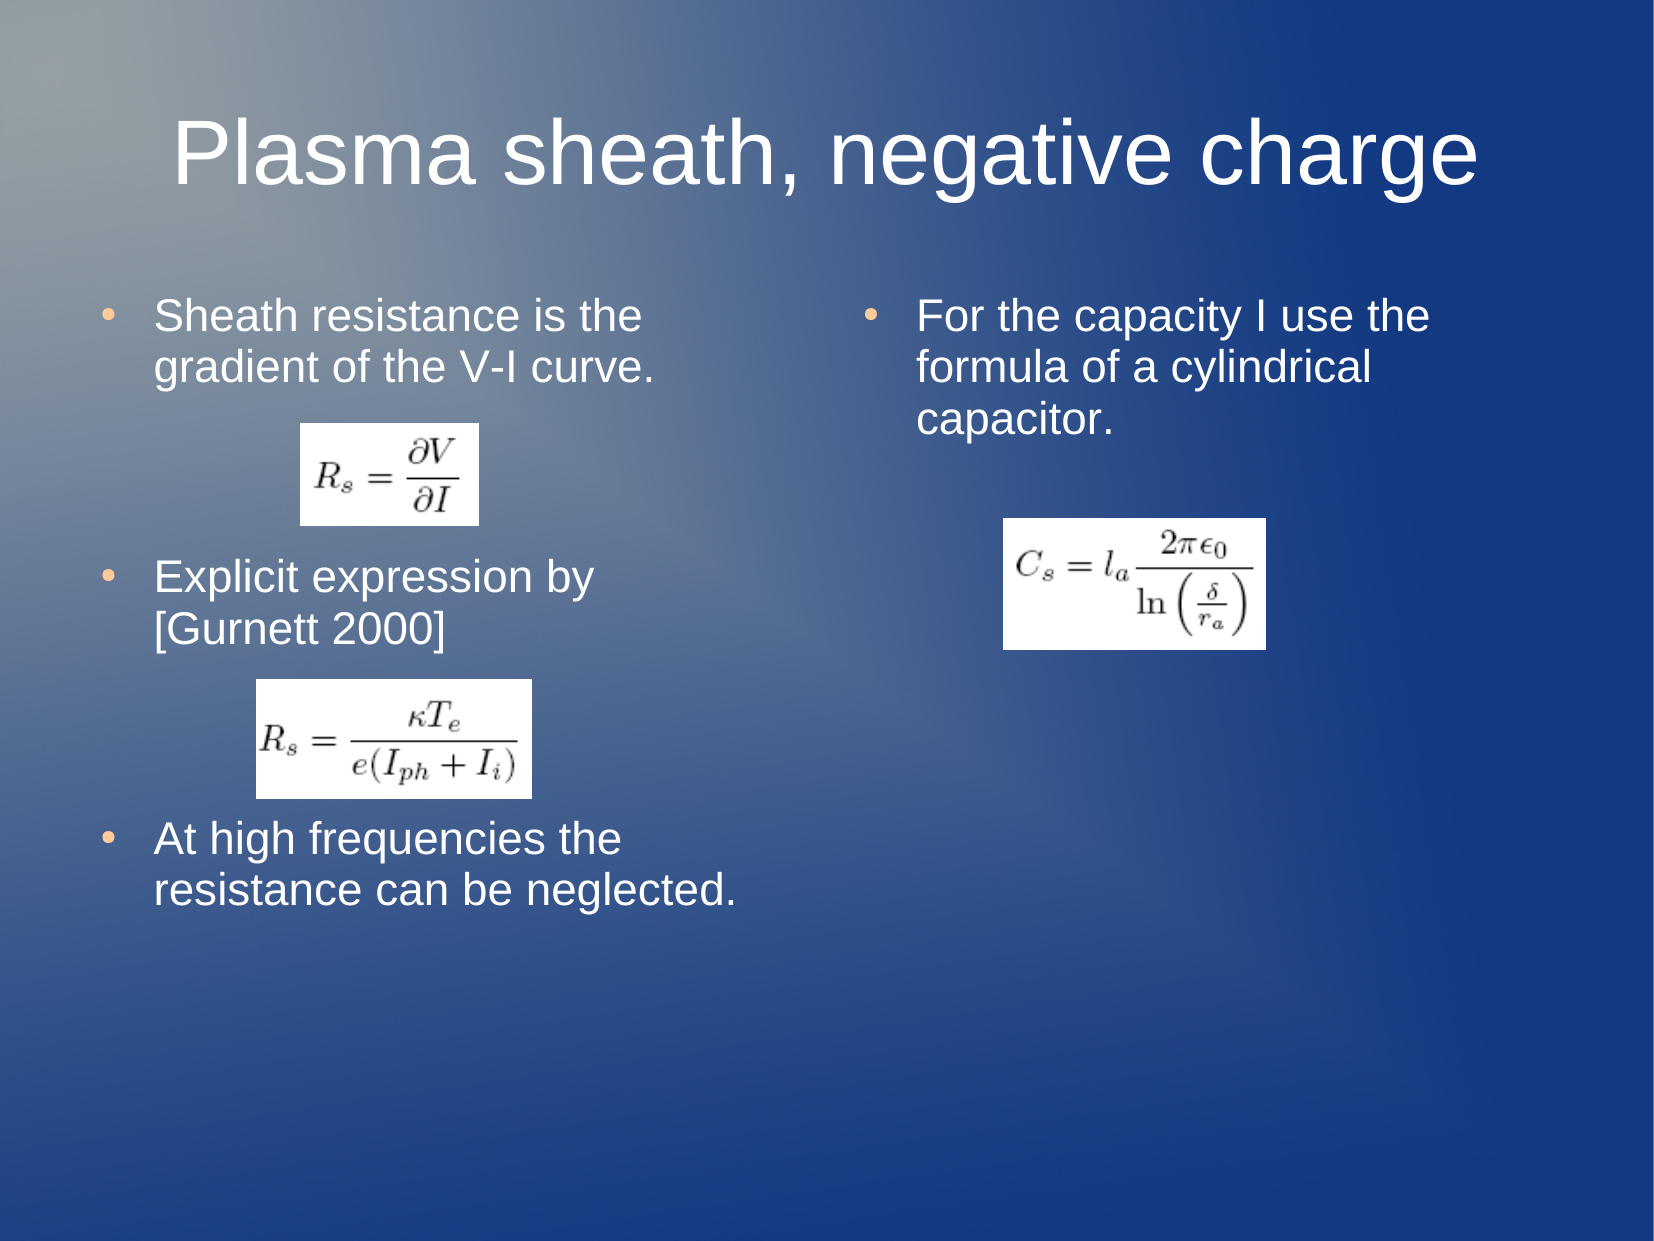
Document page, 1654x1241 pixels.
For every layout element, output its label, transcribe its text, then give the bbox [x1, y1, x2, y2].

picture [0, 0, 1654, 1241]
title Plasma sheath, negative charge [82, 49, 1571, 257]
list Sheath resistance is the gradient of the V-I curve. Explicit expression by [Gurnett 2000] At high frequencies the resistance can be neglected. [82, 290, 809, 1109]
list For the capacity I use the formula of a cylindrical capacitor. [845, 290, 1572, 1094]
